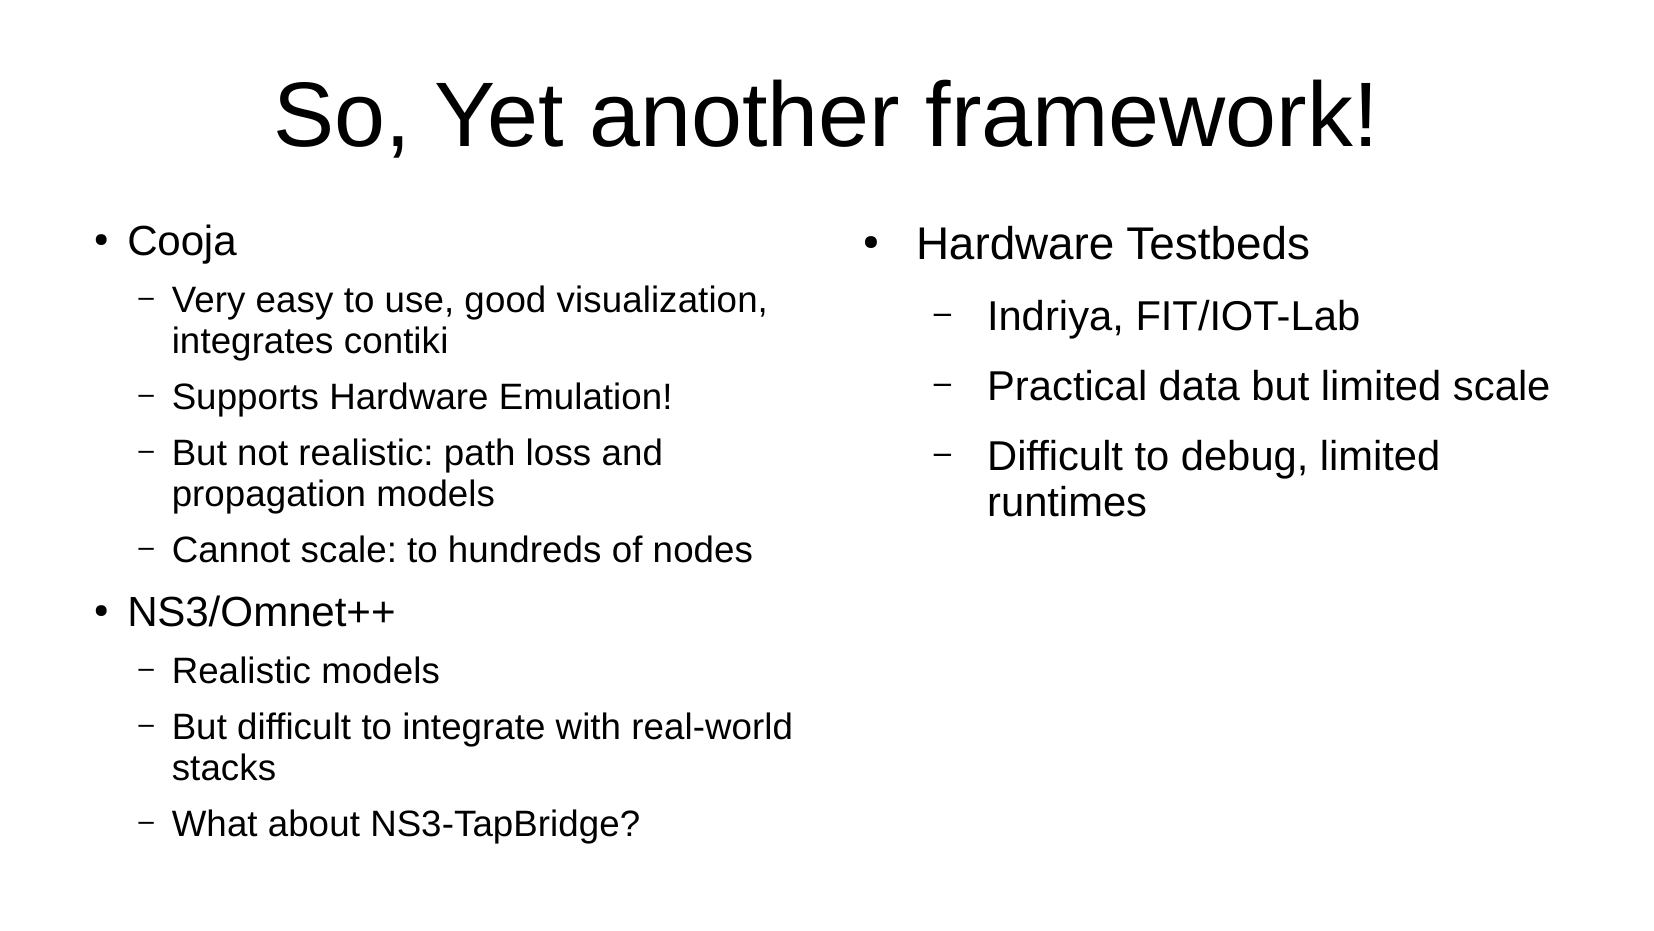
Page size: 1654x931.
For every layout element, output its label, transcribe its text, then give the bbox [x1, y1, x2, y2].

list Cooja Very easy to use, good visualization, integrates contiki Supports Hardware Emulation! But not realistic: path loss and propagation models Cannot scale: to hundreds of nodes NS3/Omnet++ Realistic models But difficult to integrate with real-world stacks What about NS3-TapBridge? [82, 217, 827, 851]
title So, Yet another framework! [82, 37, 1571, 193]
list Hardware Testbeds Indriya, FIT/IOT-Lab Practical data but limited scale Difficult to debug, limited runtimes [845, 217, 1572, 758]
